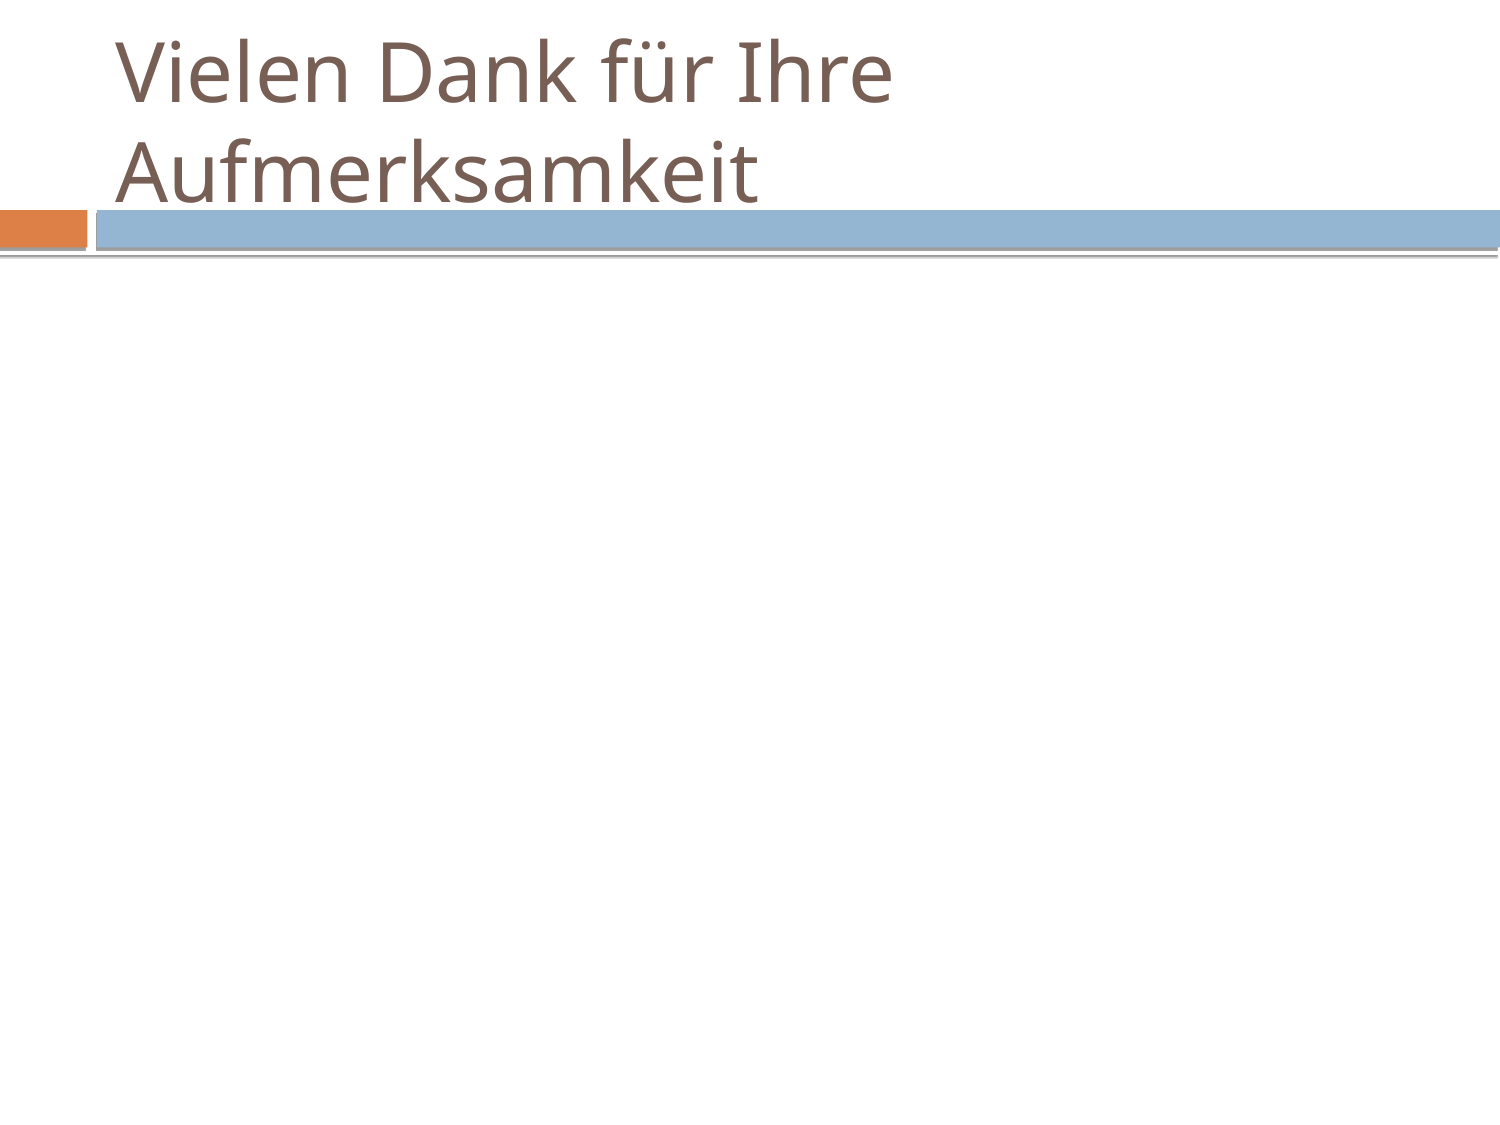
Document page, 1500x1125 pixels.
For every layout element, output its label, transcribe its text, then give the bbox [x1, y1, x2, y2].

title Vielen Dank für Ihre Aufmerksamkeit [100, 37, 1438, 200]
